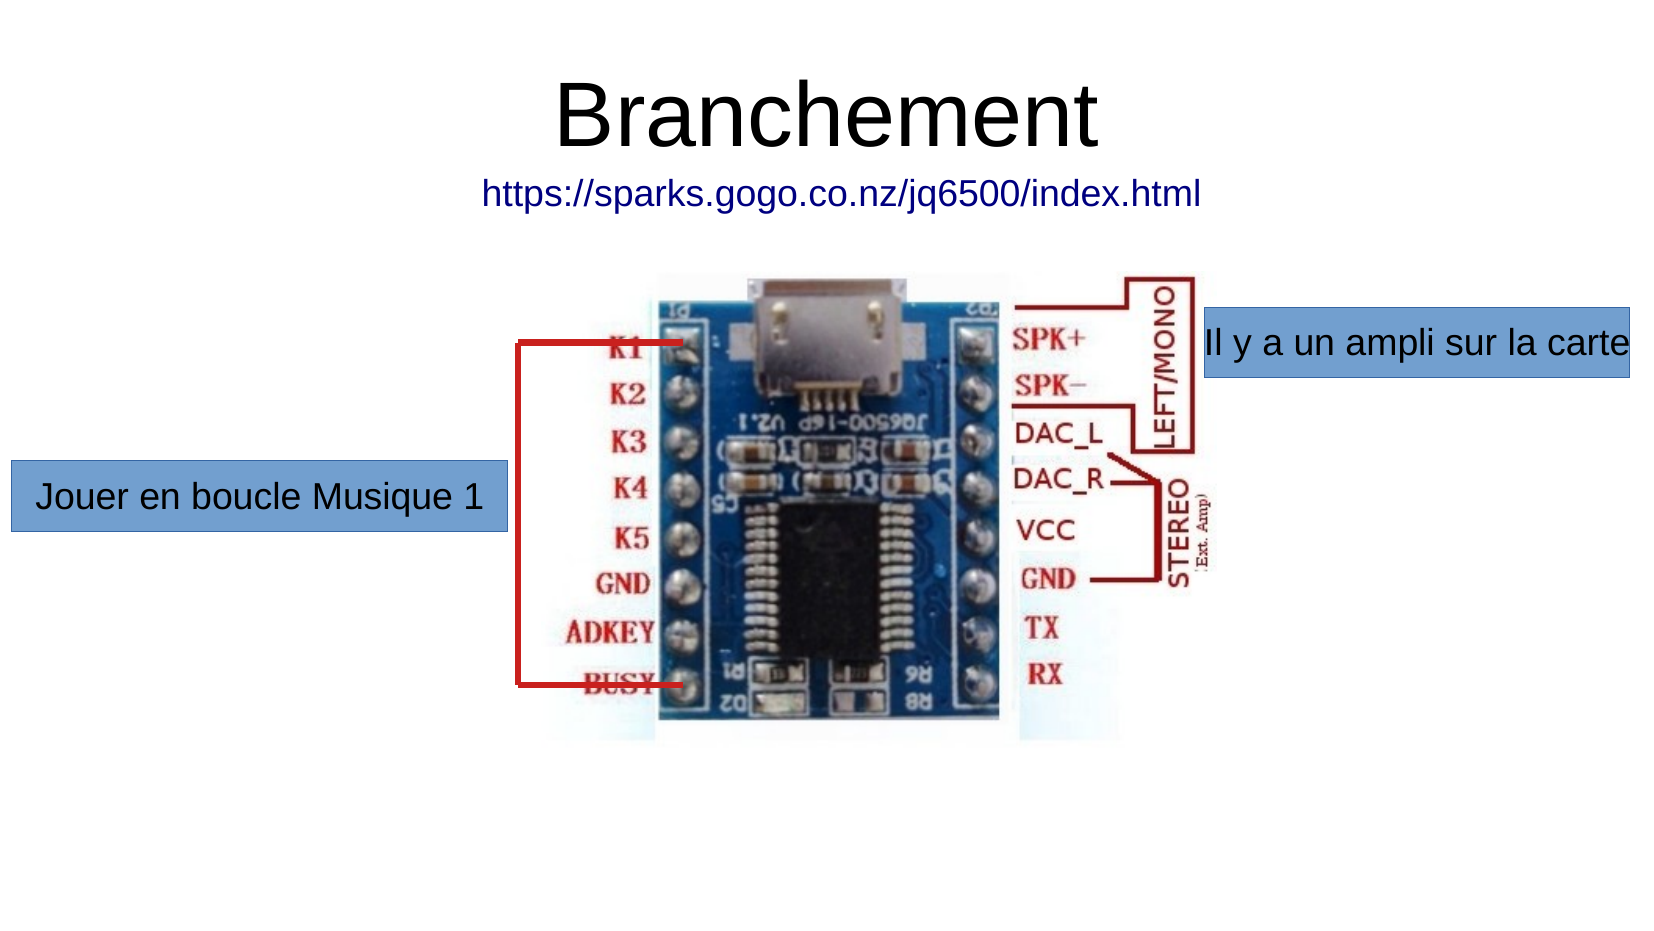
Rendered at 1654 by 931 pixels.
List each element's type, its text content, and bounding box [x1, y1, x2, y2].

text_box Il y a un ampli sur la carte [1204, 307, 1630, 378]
text_box https://sparks.gogo.co.nz/jq6500/index.html [466, 165, 1217, 223]
text_box Jouer en boucle Musique 1 [11, 460, 508, 532]
title Branchement [82, 37, 1571, 193]
picture [541, 271, 1217, 758]
